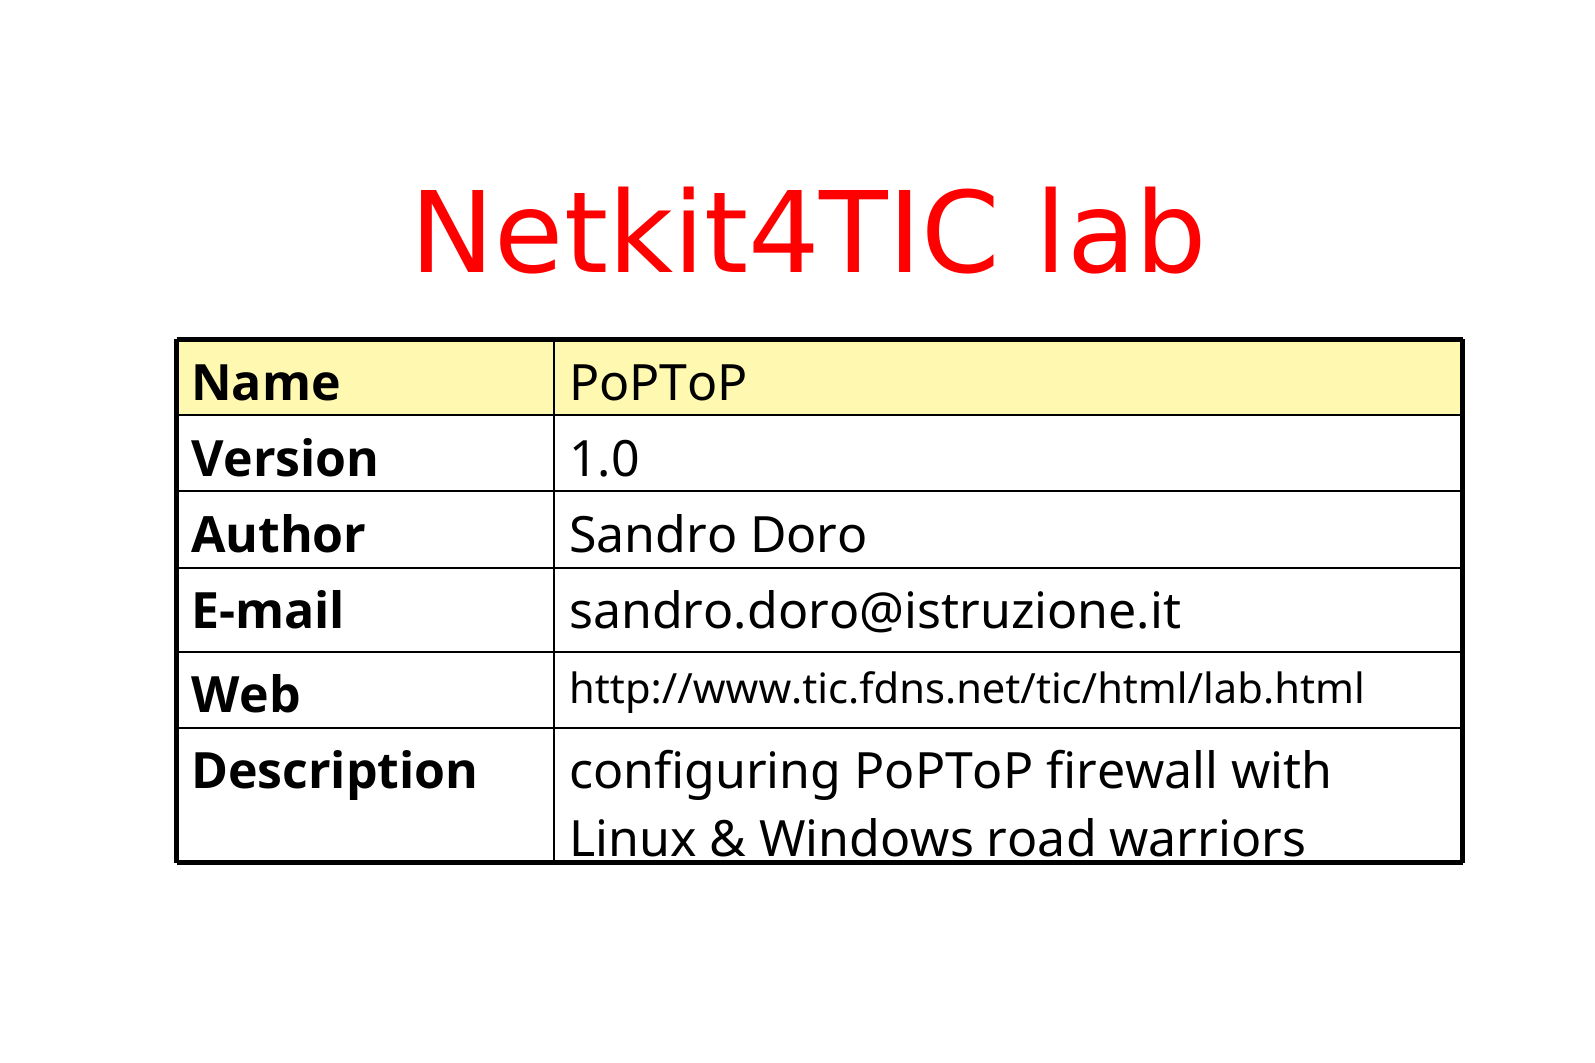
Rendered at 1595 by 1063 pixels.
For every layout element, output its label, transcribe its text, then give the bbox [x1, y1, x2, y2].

text_box Sandro Doro [555, 492, 1460, 567]
text_box E-mail [179, 569, 553, 651]
text_box sandro.doro@istruzione.it [555, 569, 1460, 651]
title Netkit4TIC lab [118, 112, 1501, 354]
text_box Author [179, 492, 553, 567]
text_box http://www.tic.fdns.net/tic/html/lab.html [555, 653, 1460, 727]
text_box Web [179, 653, 553, 727]
text_box configuring PoPToP firewall with Linux & Windows road warriors [555, 729, 1460, 860]
text_box 1.0 [555, 416, 1460, 490]
text_box Version [179, 416, 553, 490]
text_box PoPToP [555, 342, 1460, 414]
text_box Description [179, 729, 553, 860]
text_box Name [179, 342, 553, 414]
